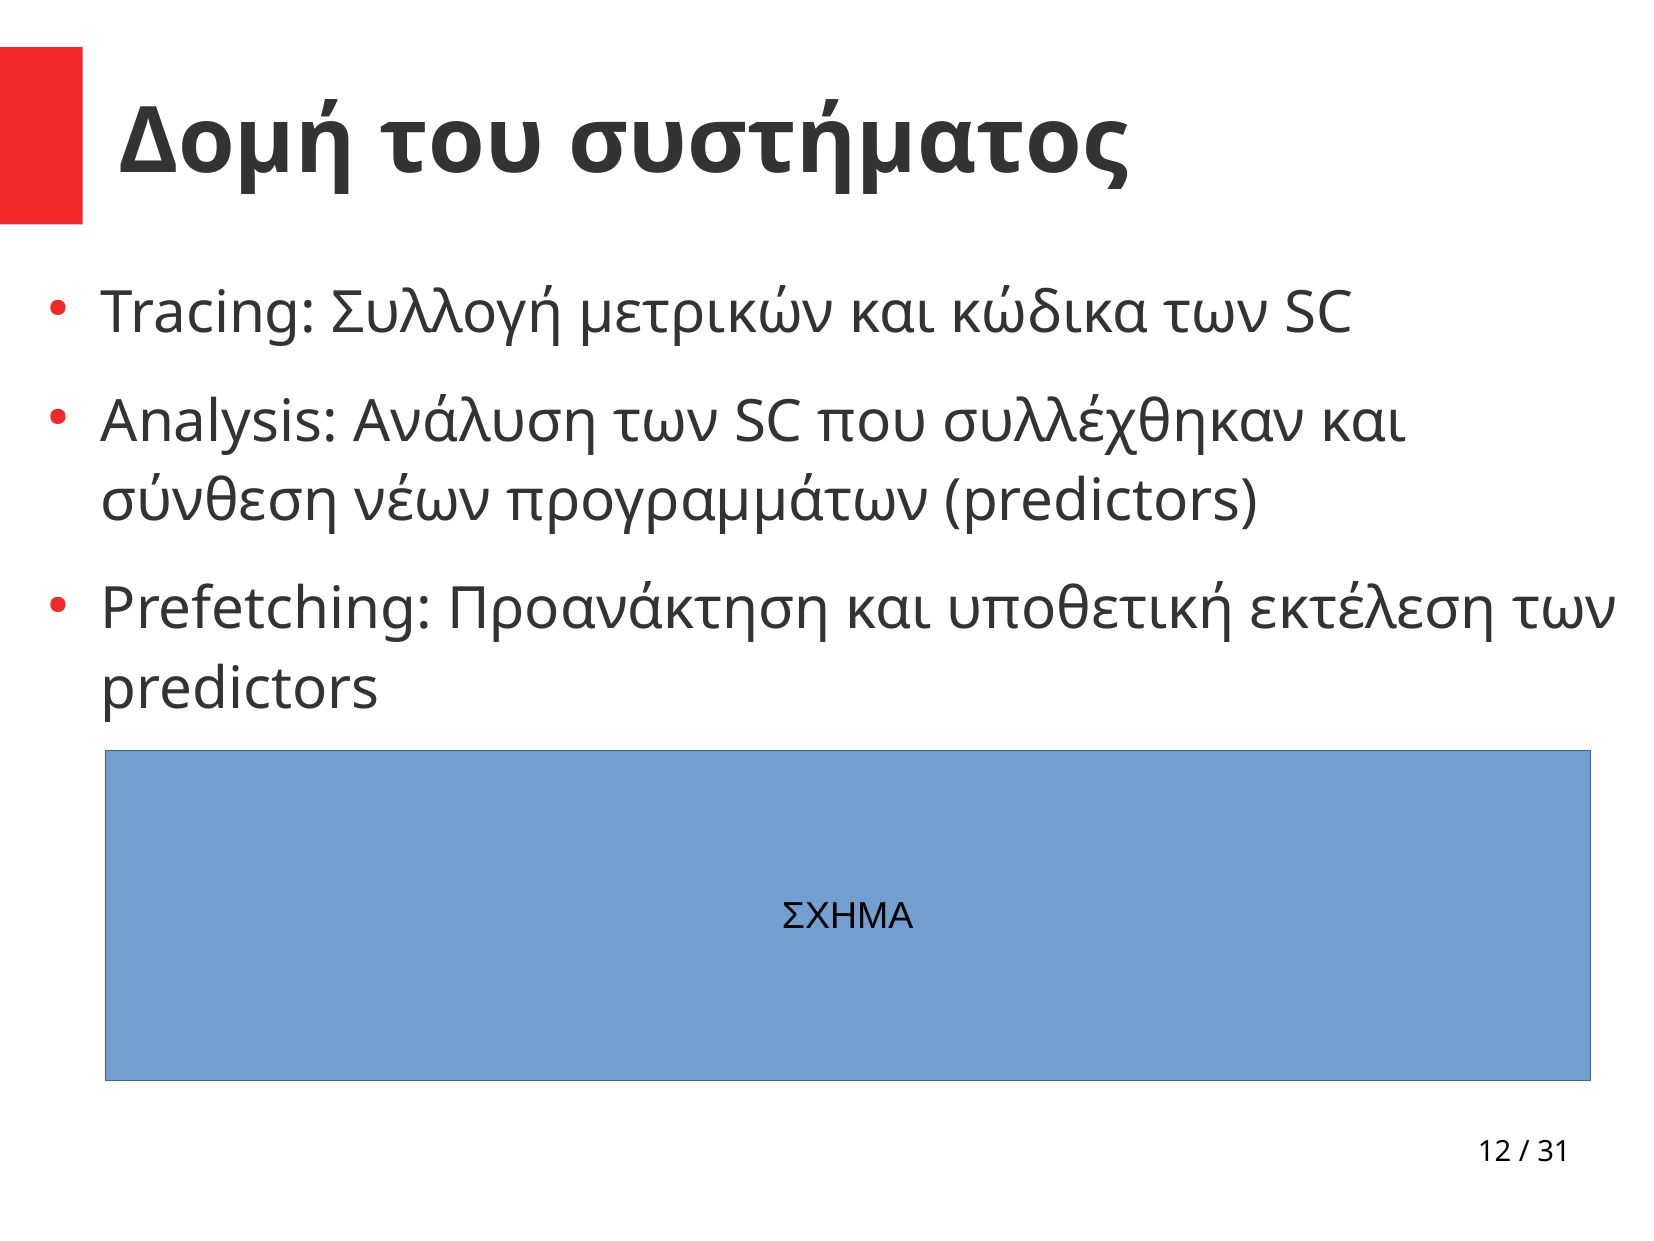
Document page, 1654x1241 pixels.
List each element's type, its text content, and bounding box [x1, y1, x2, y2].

list Tracing: Συλλογή μετρικών και κώδικα των SC Analysis: Ανάλυση των SC που συλλέχθηκαν και σύνθεση νέων προγραμμάτων (predictors) Prefetching: Προανάκτηση και υποθετική εκτέλεση των predictors [30, 270, 1621, 691]
title Δομή του συστήματος [118, 33, 1571, 241]
text_box ΣΧΗΜΑ [105, 750, 1591, 1081]
